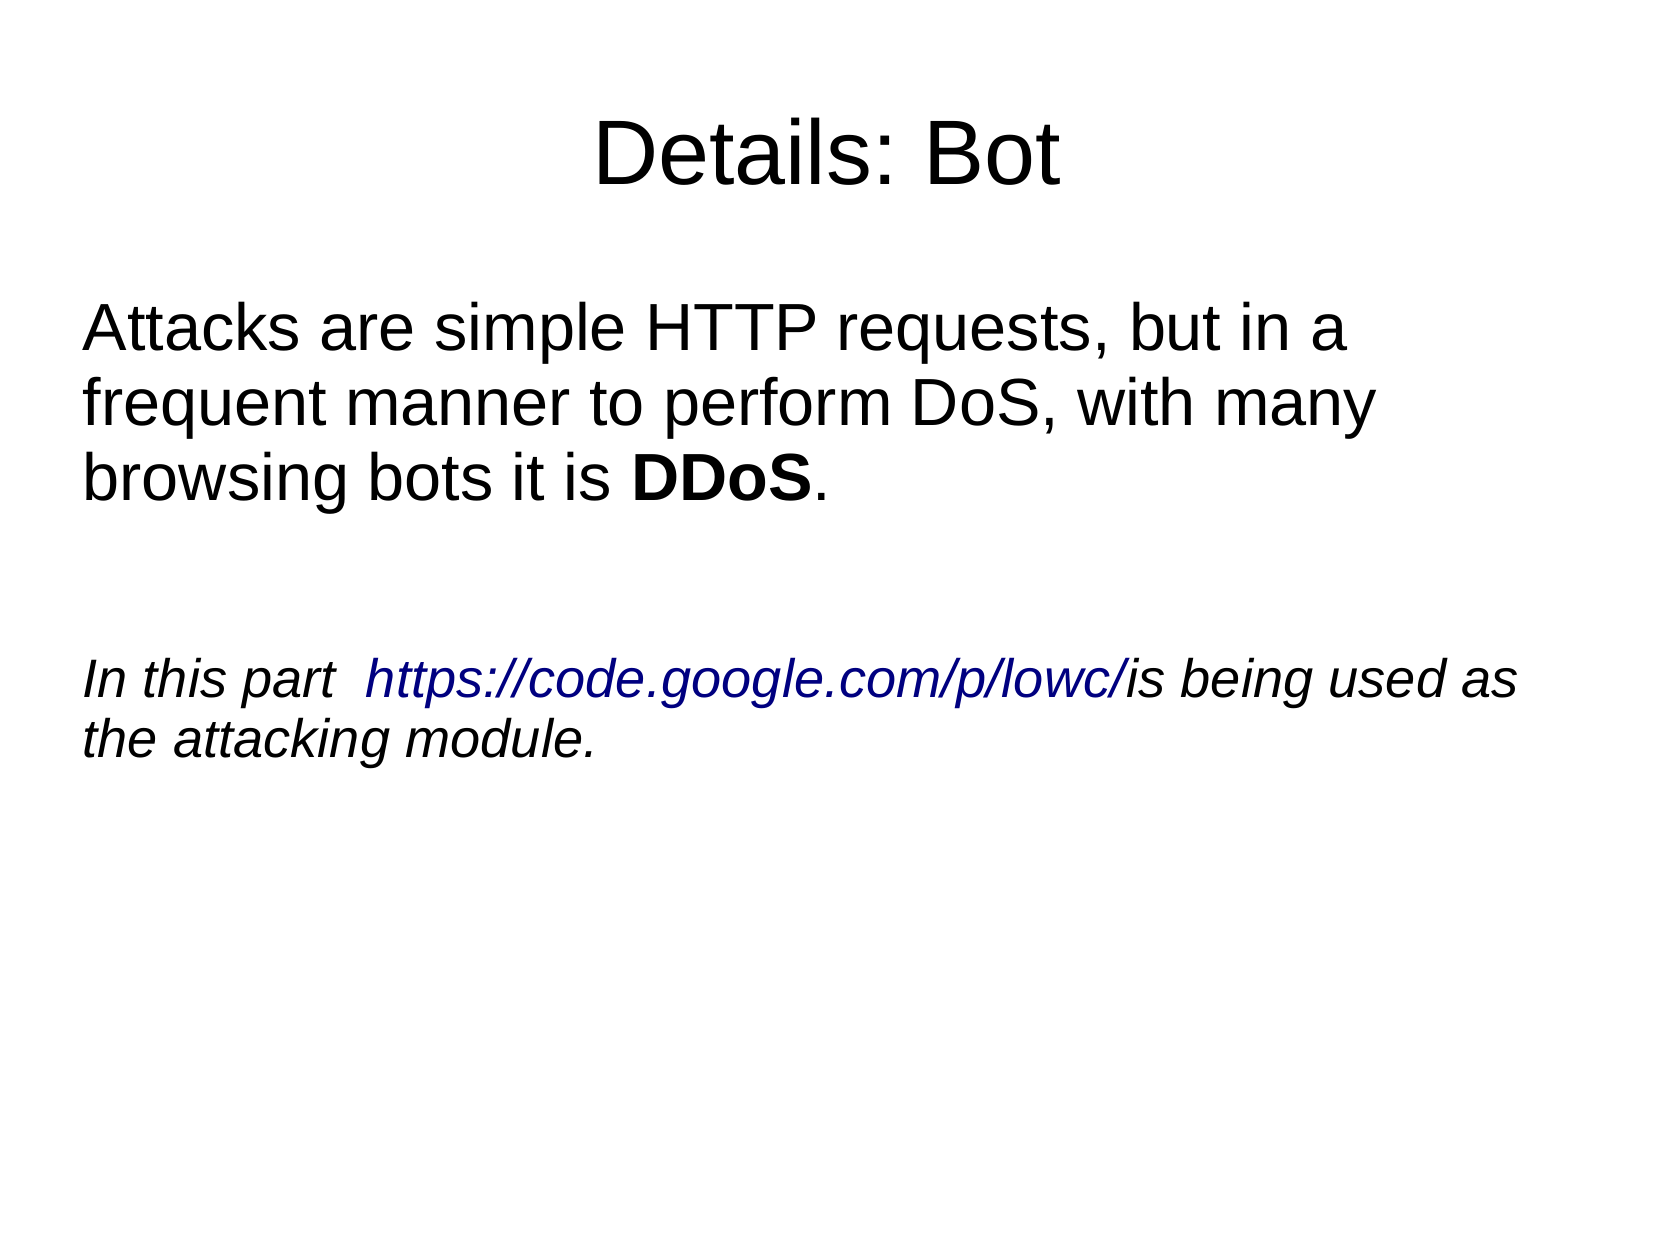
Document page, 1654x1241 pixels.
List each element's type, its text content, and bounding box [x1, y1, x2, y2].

title Details: Bot [82, 49, 1571, 257]
list Attacks are simple HTTP requests, but in a frequent manner to perform DoS, with many browsing bots it is DDoS. In this part https://code.google.com/p/lowc/is being used as the attacking module. [82, 290, 1538, 1010]
